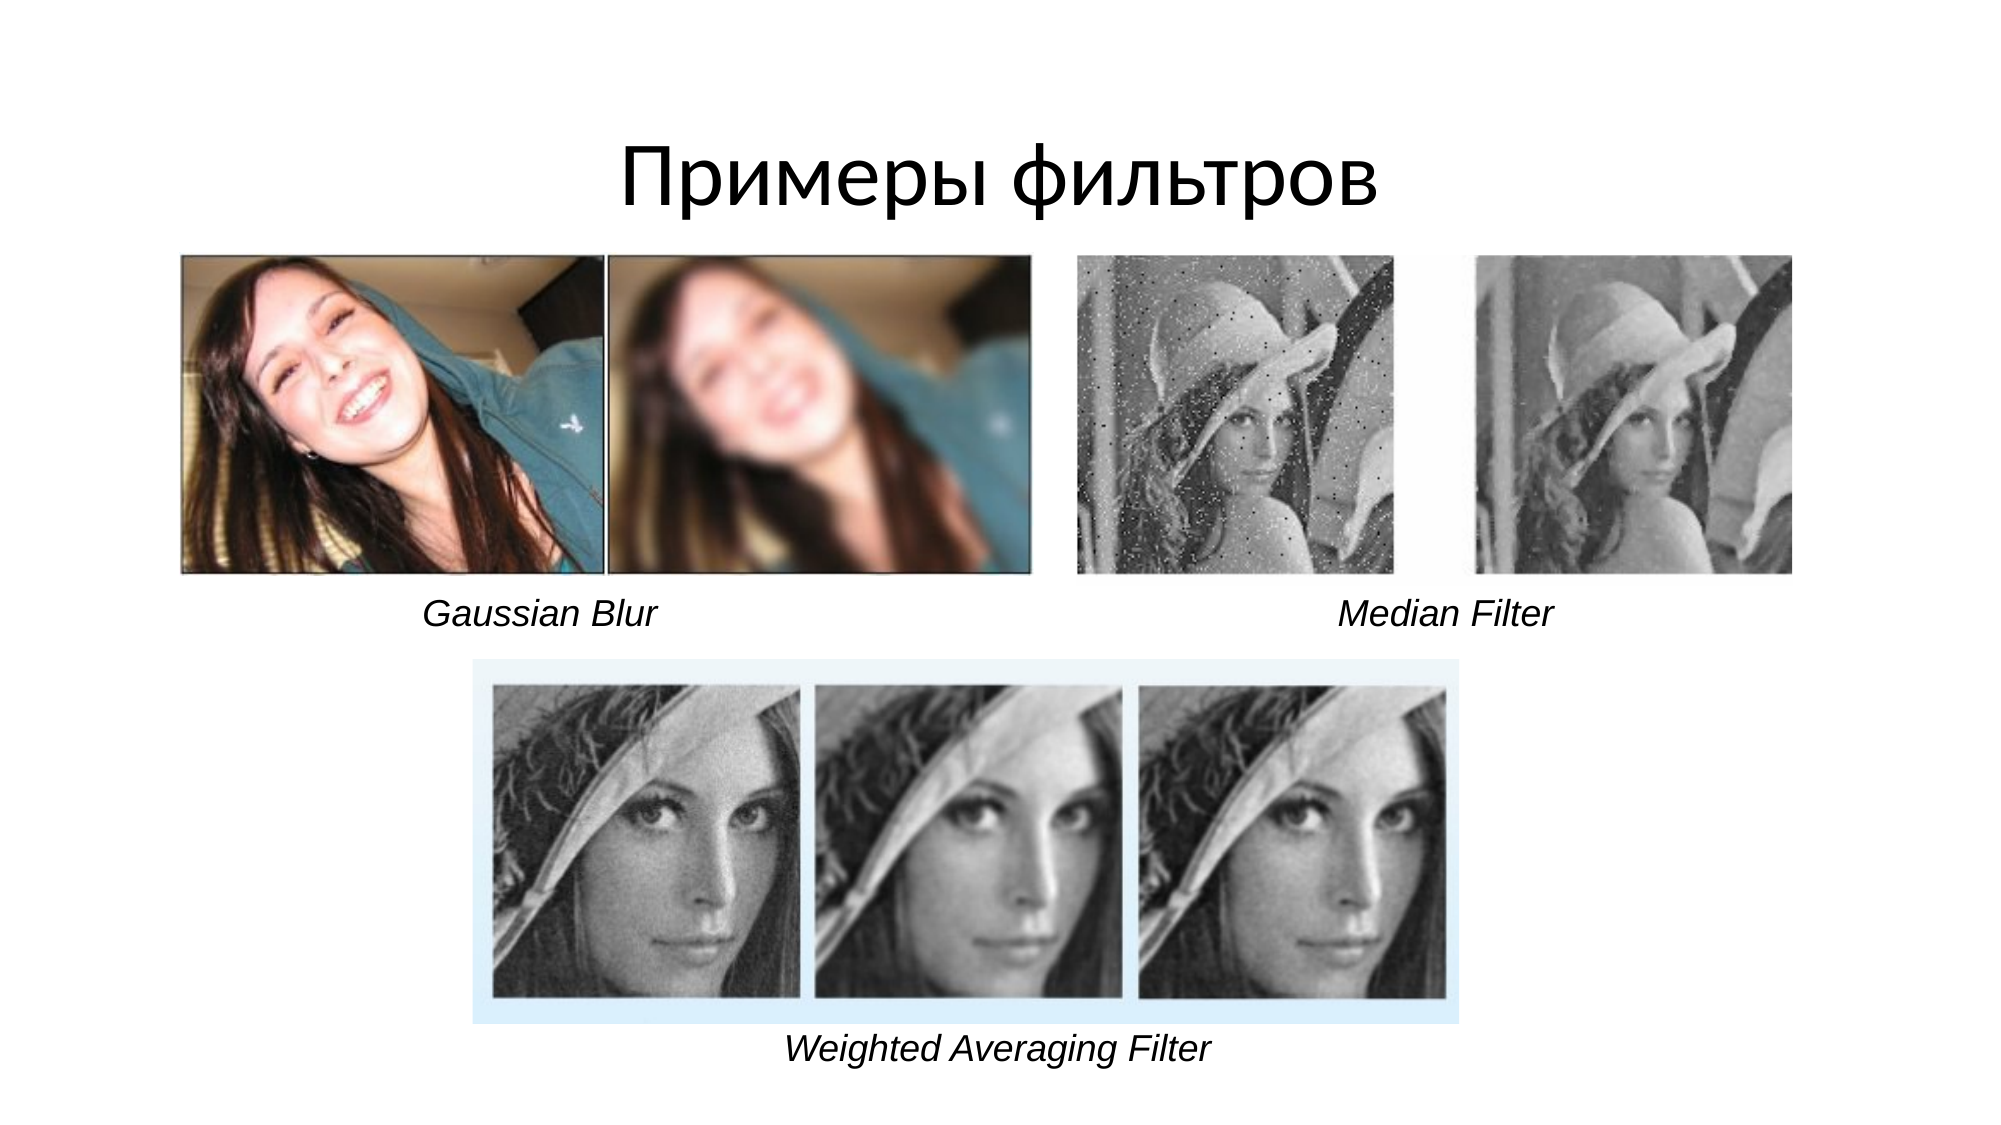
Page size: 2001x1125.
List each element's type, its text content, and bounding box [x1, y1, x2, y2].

title Примеры фильтров [137, 59, 1863, 278]
picture [179, 252, 1034, 576]
picture [1076, 254, 1793, 586]
text_box Median Filter [1125, 586, 1767, 646]
text_box Weighted Averaging Filter [570, 1024, 1426, 1077]
picture [472, 659, 1460, 1024]
text_box Gaussian Blur [150, 585, 931, 642]
